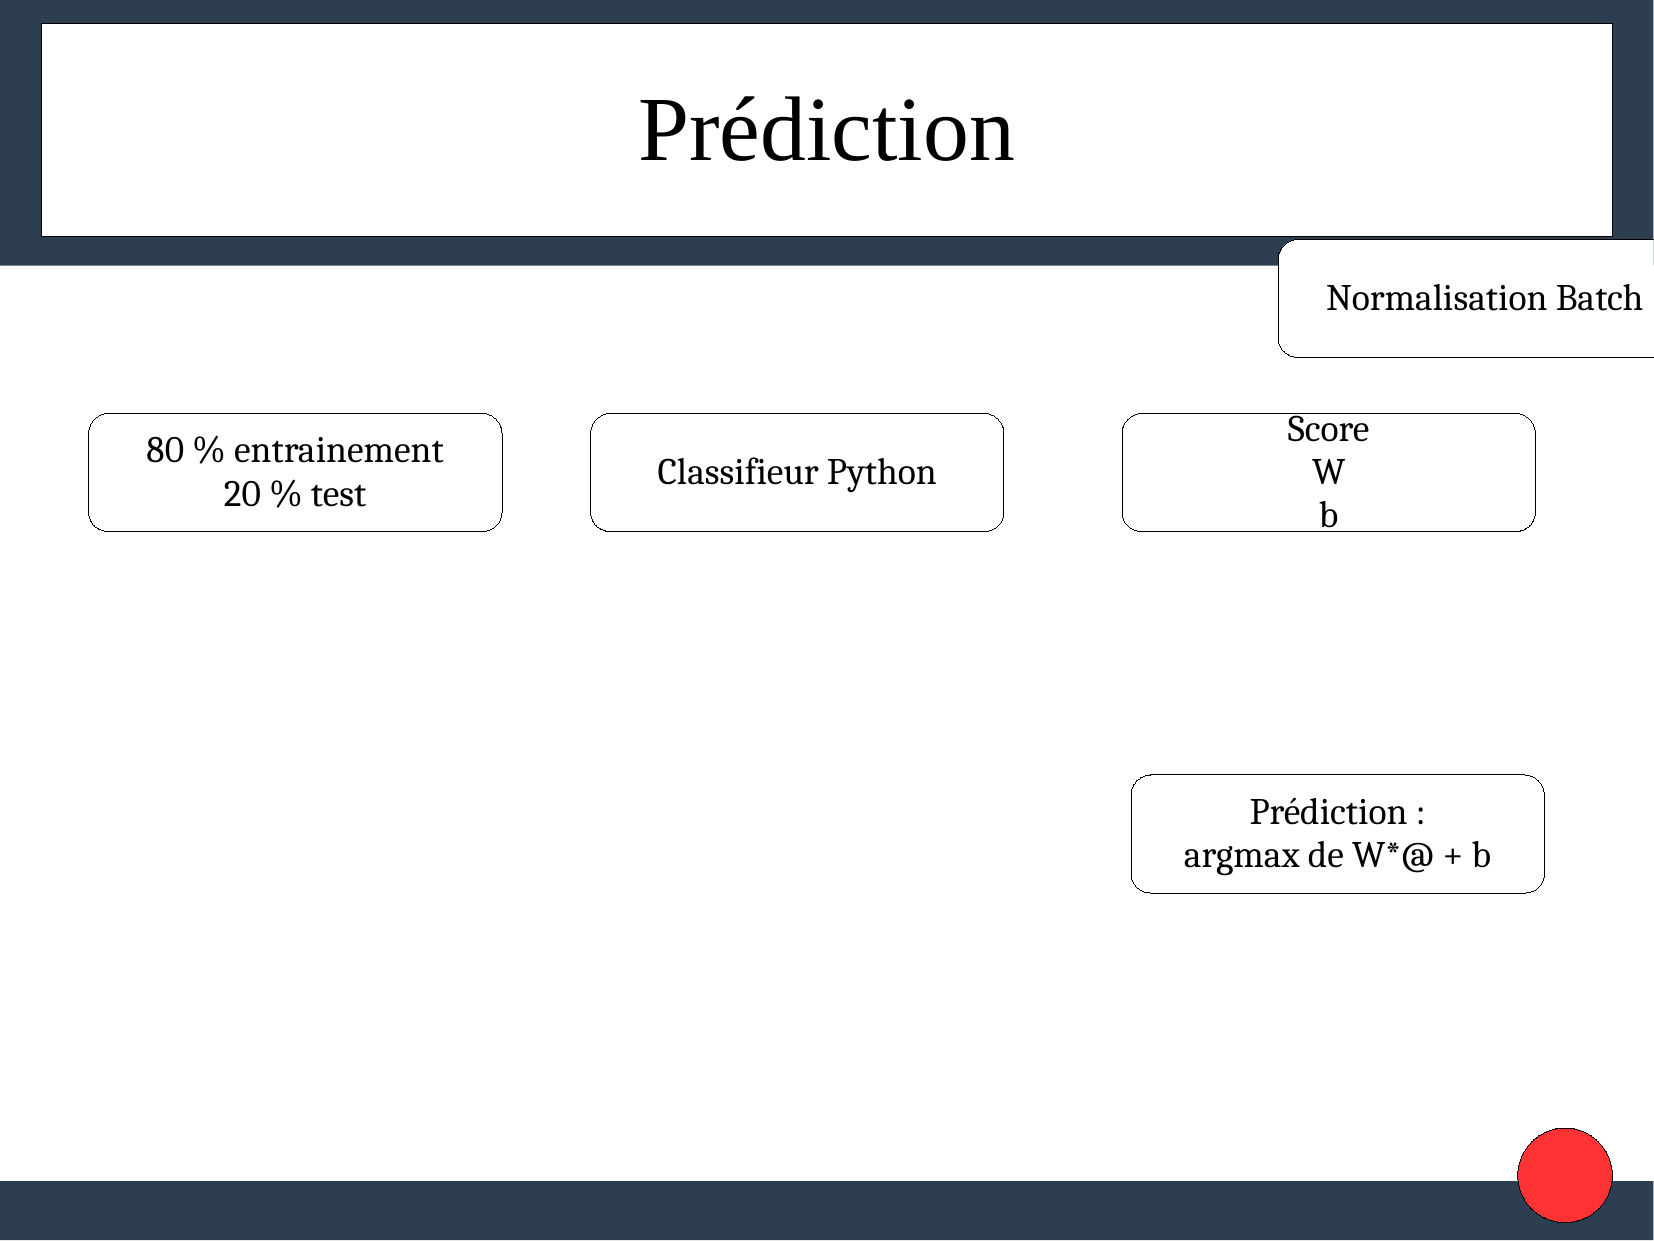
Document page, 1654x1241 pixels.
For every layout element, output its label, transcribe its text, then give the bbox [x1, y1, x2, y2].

text_box Prédiction : argmax de W*@ + b [1131, 774, 1545, 894]
text_box 80 % entrainement 20 % test [88, 413, 503, 532]
text_box Prédiction [41, 23, 1613, 237]
text_box [1517, 1128, 1613, 1223]
text_box Score W b [1122, 413, 1536, 532]
text_box Normalisation Batch [1278, 239, 1654, 358]
text_box Classifieur Python [590, 413, 1004, 532]
